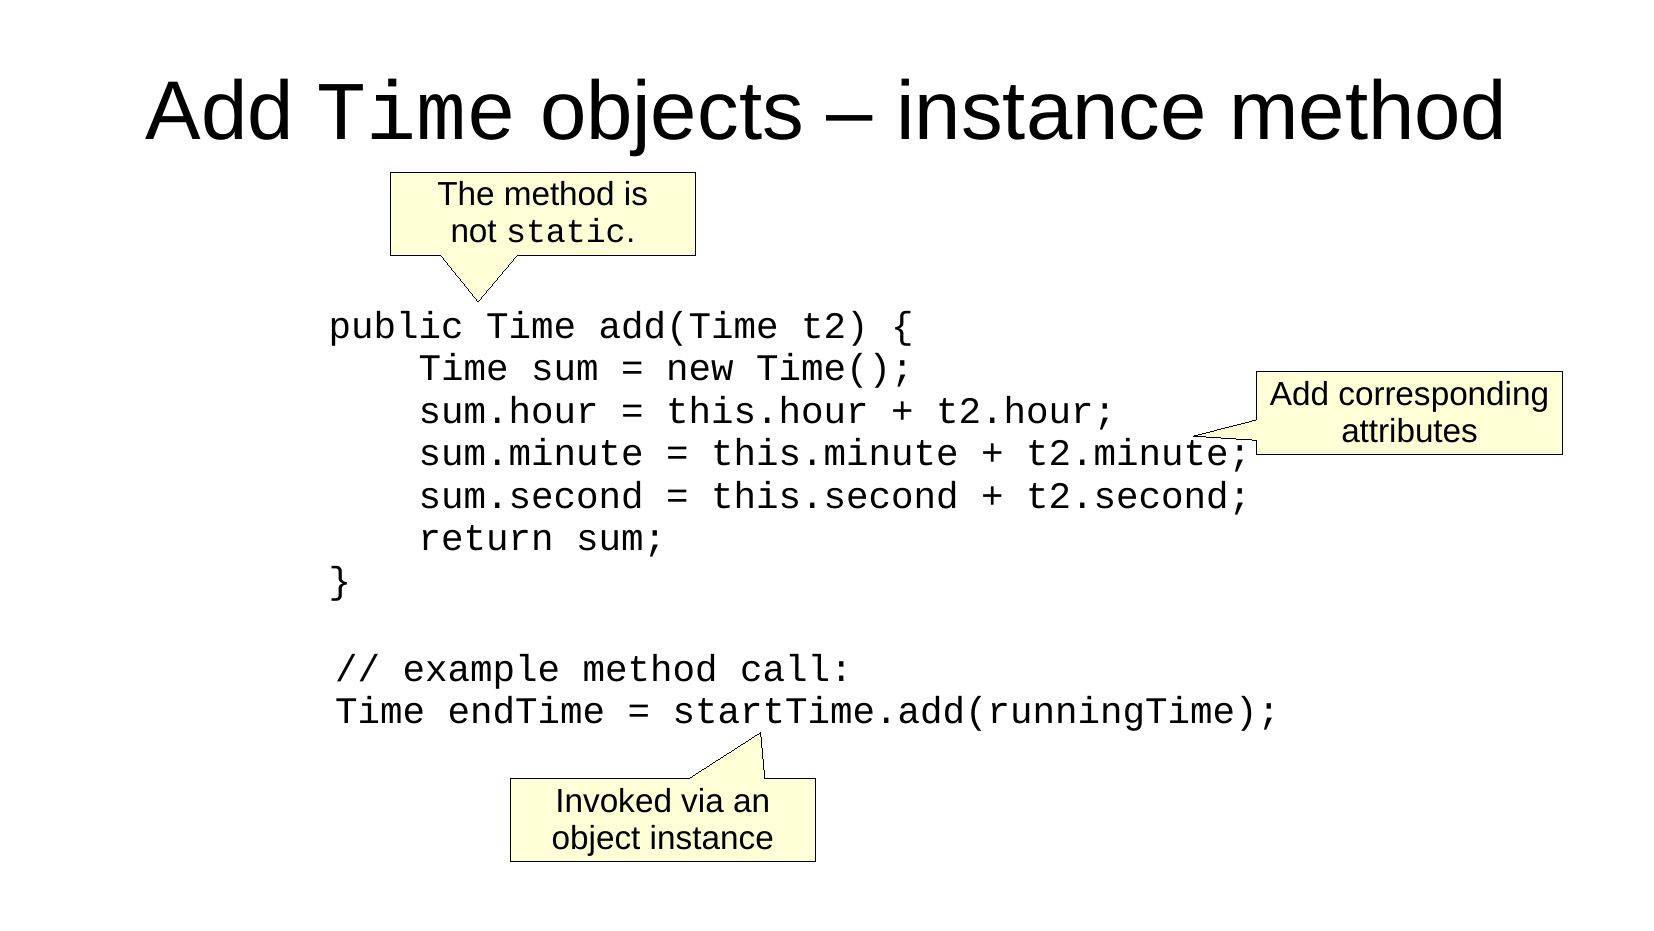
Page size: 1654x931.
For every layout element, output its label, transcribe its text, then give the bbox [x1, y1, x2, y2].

text_box Add corresponding attributes [1193, 371, 1563, 455]
title Add Time objects – instance method [82, 37, 1571, 193]
text_box // example method call: Time endTime = startTime.add(runningTime); [320, 642, 1296, 743]
text_box Invoked via an object instance [510, 732, 816, 862]
text_box public Time add(Time t2) { Time sum = new Time(); sum.hour = this.hour + t2.hour; sum.minute = this.minute + t2.minute; sum.second = this.second + t2.second; return sum; } [313, 299, 1336, 629]
text_box The method is not static. [390, 172, 696, 302]
